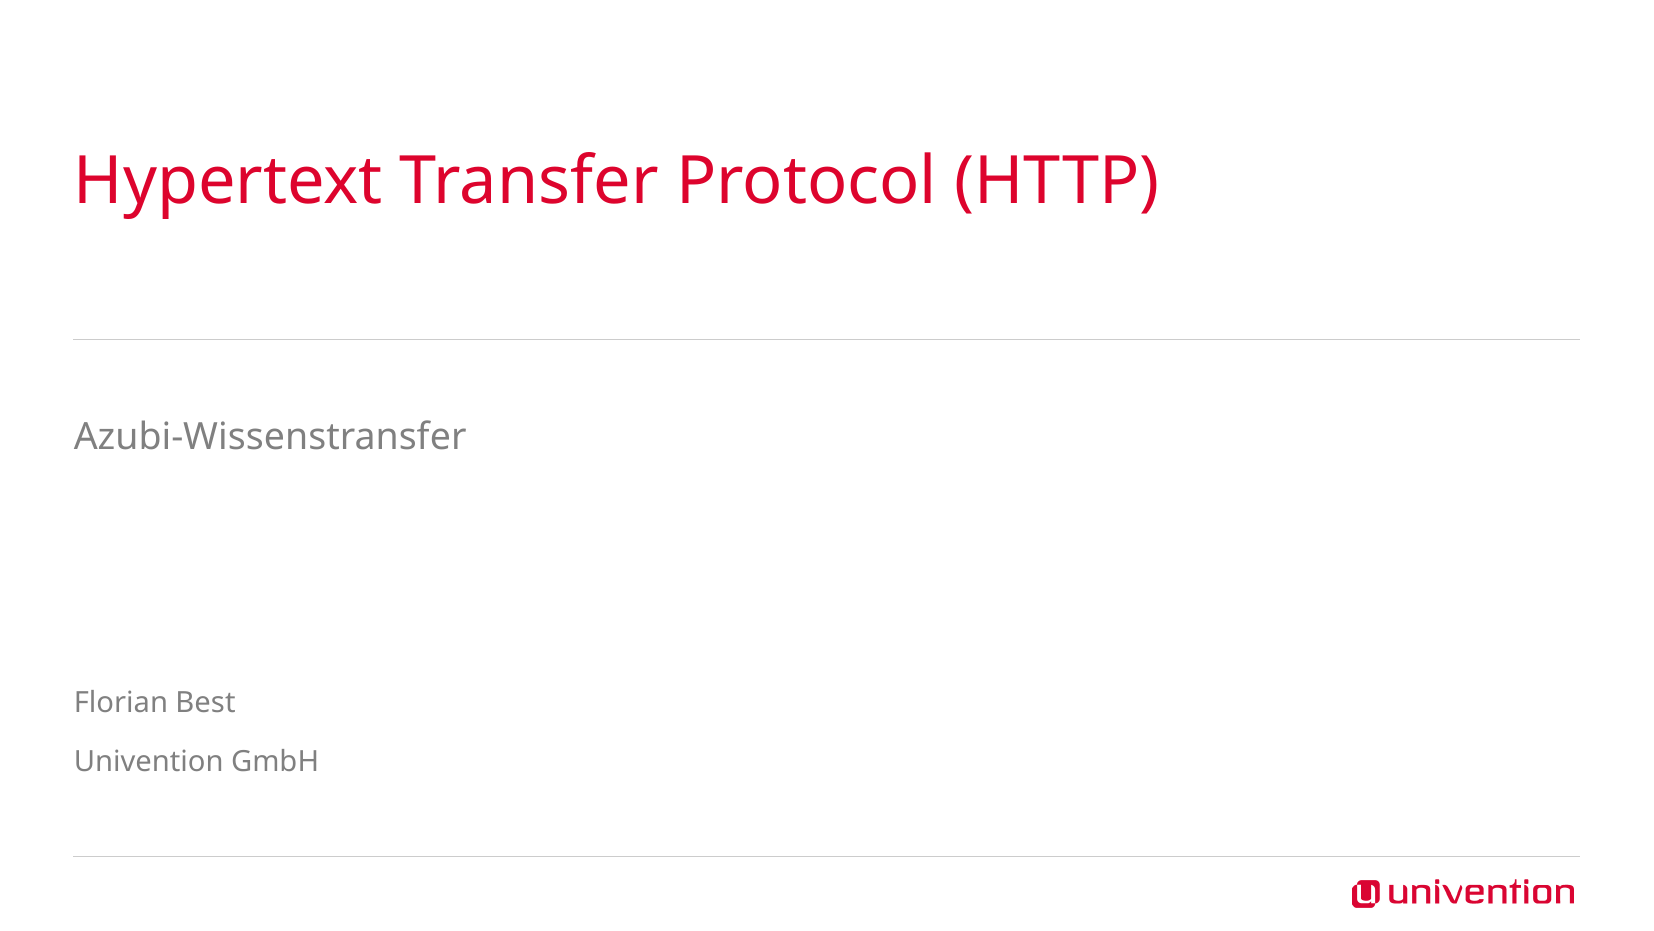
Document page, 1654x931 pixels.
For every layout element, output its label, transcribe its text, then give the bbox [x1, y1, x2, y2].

picture [1352, 879, 1574, 908]
list Florian Best Univention GmbH [73, 615, 1580, 827]
title Hypertext Transfer Protocol (HTTP) [73, 59, 1580, 296]
list Azubi-Wissenstransfer [73, 383, 1580, 596]
